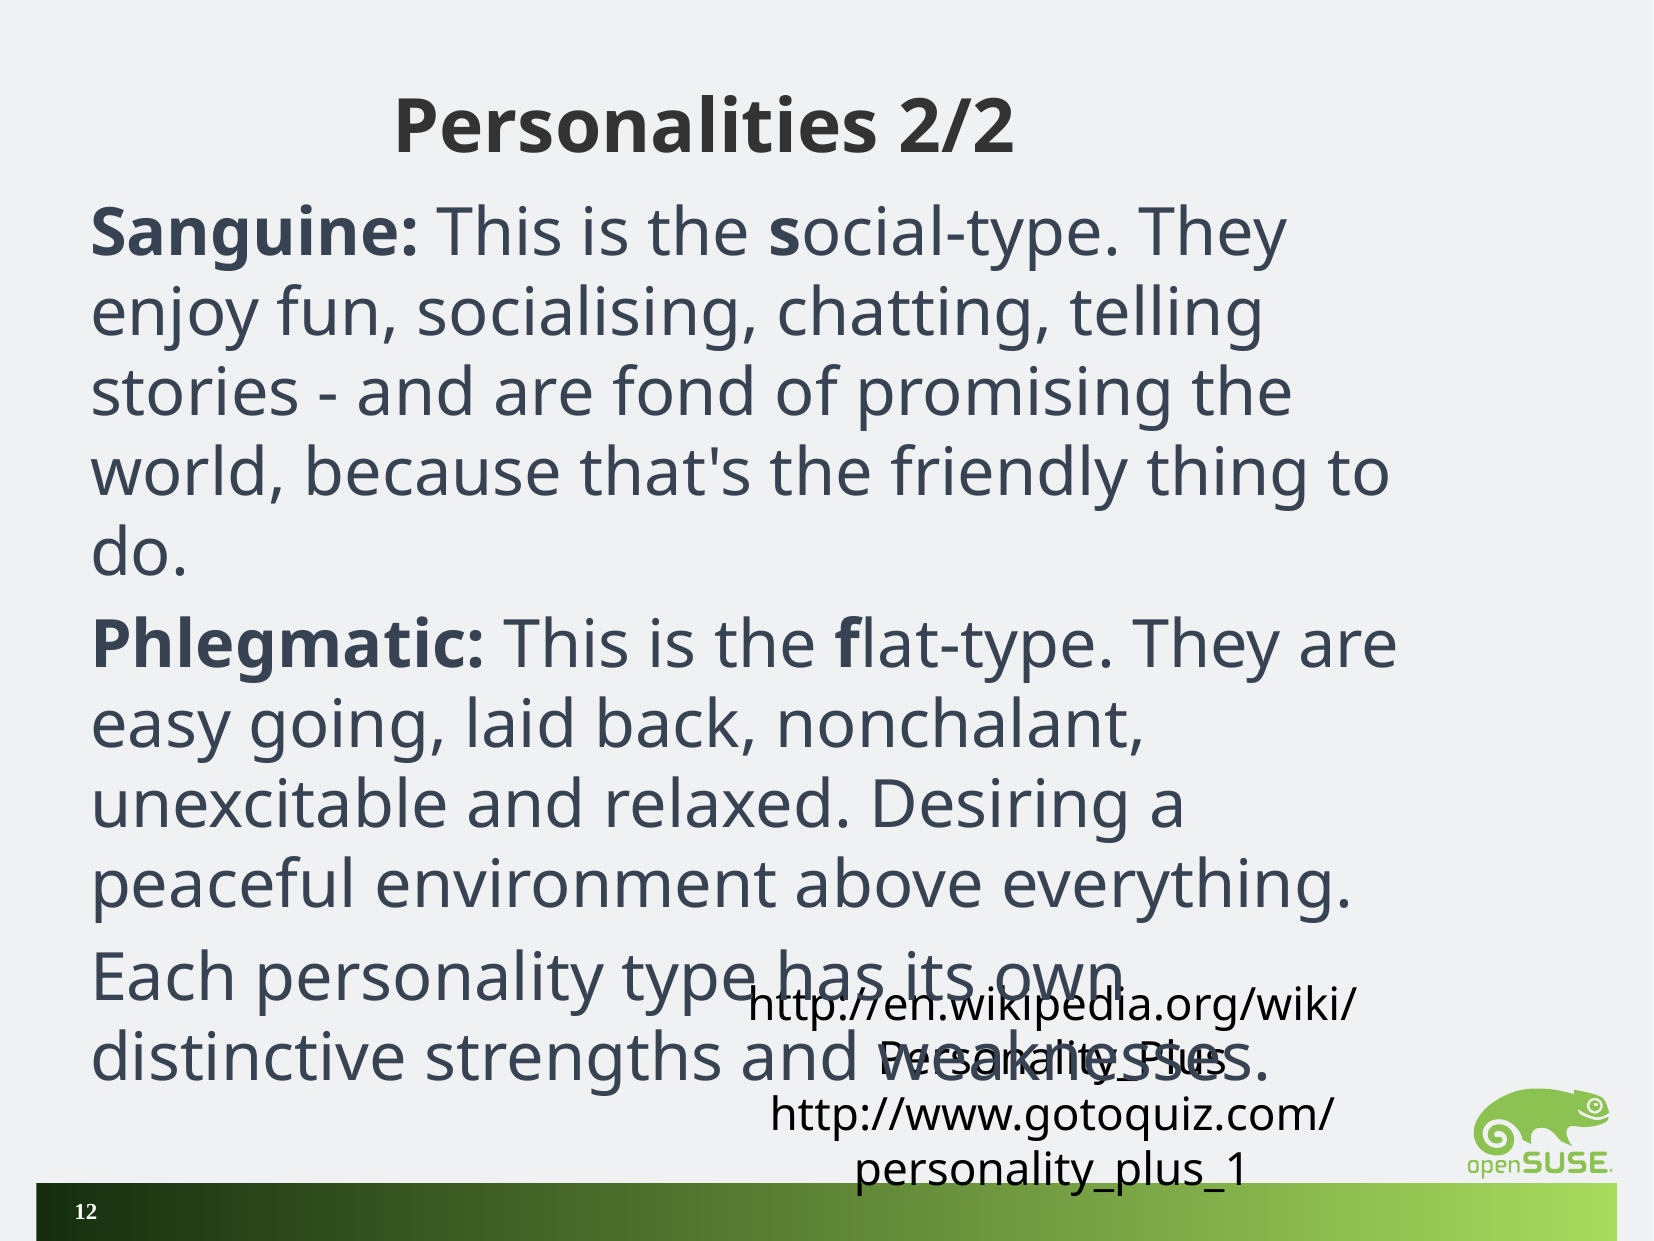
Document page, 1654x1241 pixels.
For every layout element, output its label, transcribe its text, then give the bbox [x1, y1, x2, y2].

picture [0, 0, 1654, 1241]
text_box Sanguine: This is the social-type. They enjoy fun, socialising, chatting, telling stories - and are fond of promising the world, because that's the friendly thing to do. Phlegmatic: This is the flat-type. They are easy going, laid back, nonchalant, unexcitable and relaxed. Desiring a peaceful environment above everything. Each personality type has its own distinctive strengths and weaknesses. [75, 173, 1477, 1122]
text_box http://en.wikipedia.org/wiki/Personality_Plus http://www.gotoquiz.com/personality_plus_1 [597, 959, 1508, 1210]
title Personalities 2/2 [392, 49, 1213, 173]
